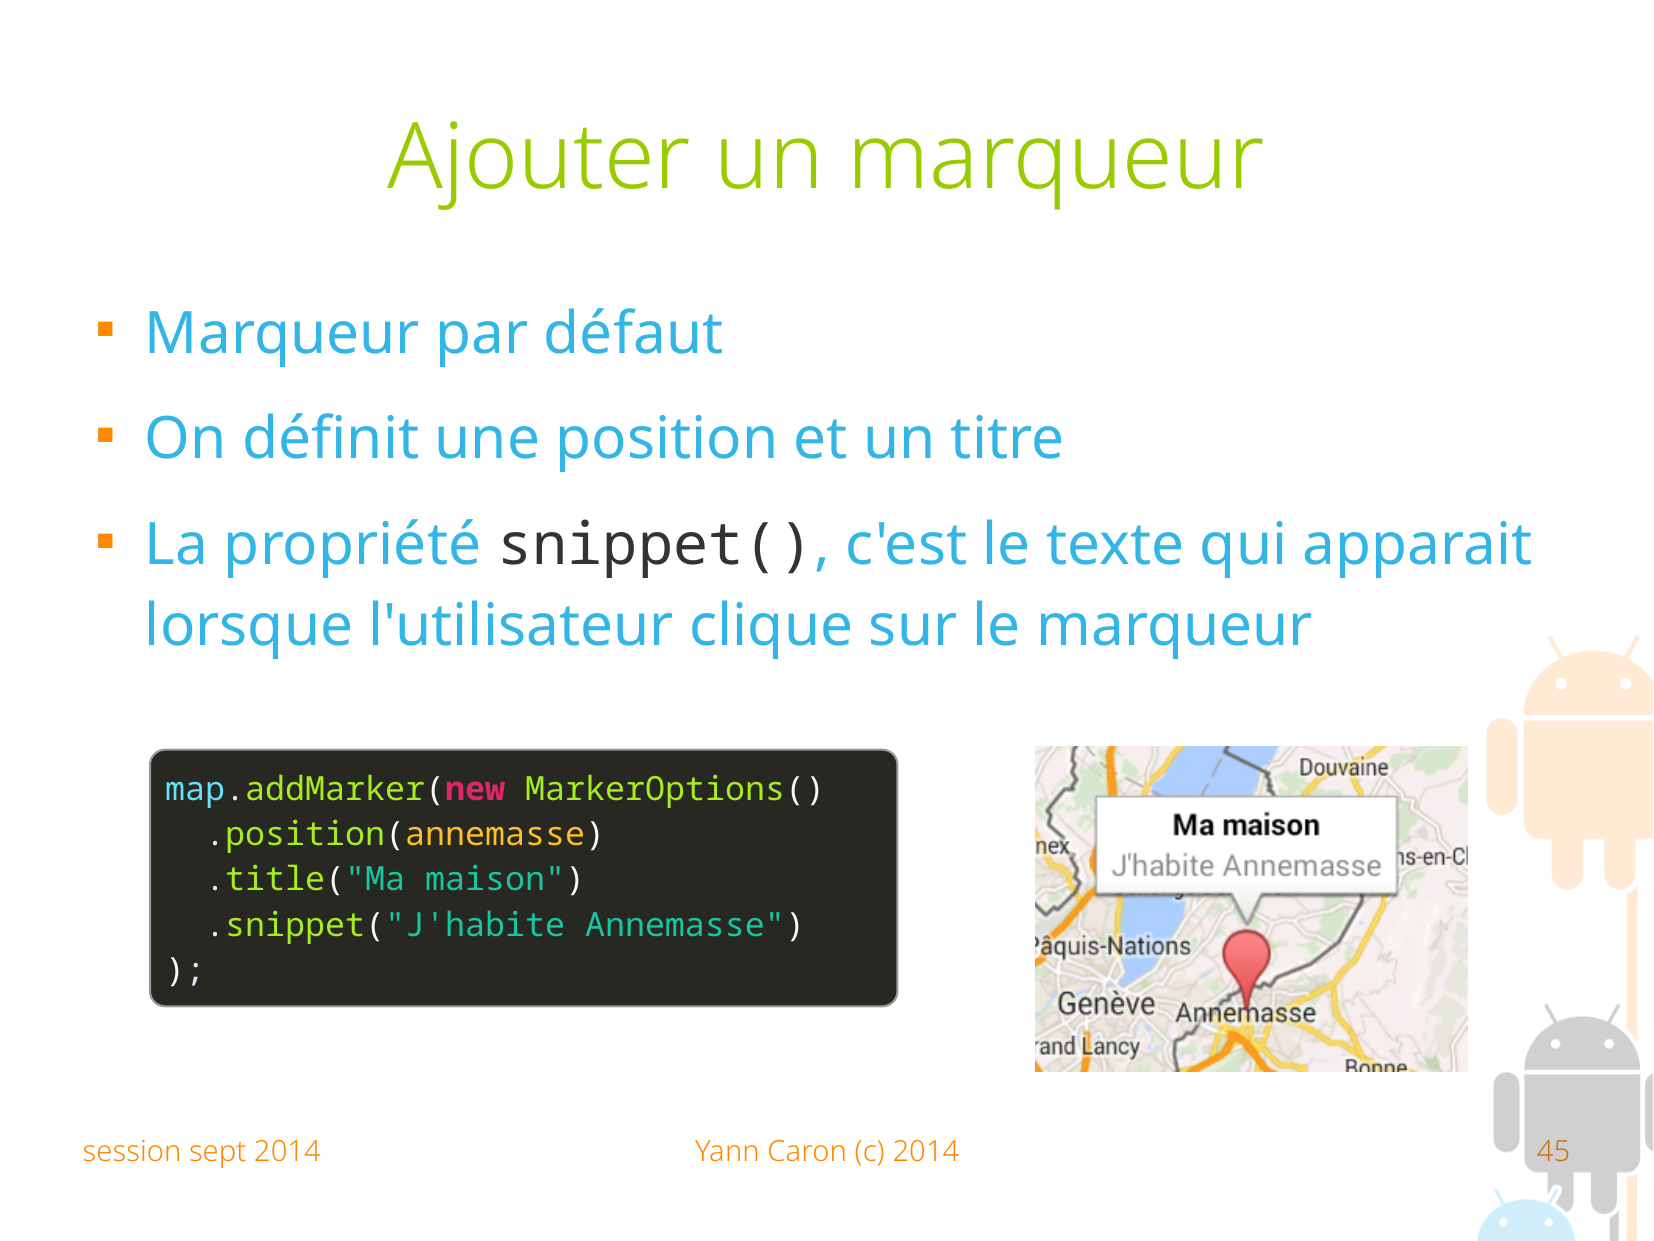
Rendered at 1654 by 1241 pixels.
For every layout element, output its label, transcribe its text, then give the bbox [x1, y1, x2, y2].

title Ajouter un marqueur [82, 49, 1571, 257]
list Marqueur par défaut On définit une position et un titre La propriété snippet(), c'est le texte qui apparait lorsque l'utilisateur clique sur le marqueur [82, 290, 1571, 721]
picture [240, 423, 1654, 1241]
text_box map.addMarker(new MarkerOptions() .position(annemasse) .title("Ma maison") .snippet("J'habite Annemasse") ); [150, 749, 898, 976]
